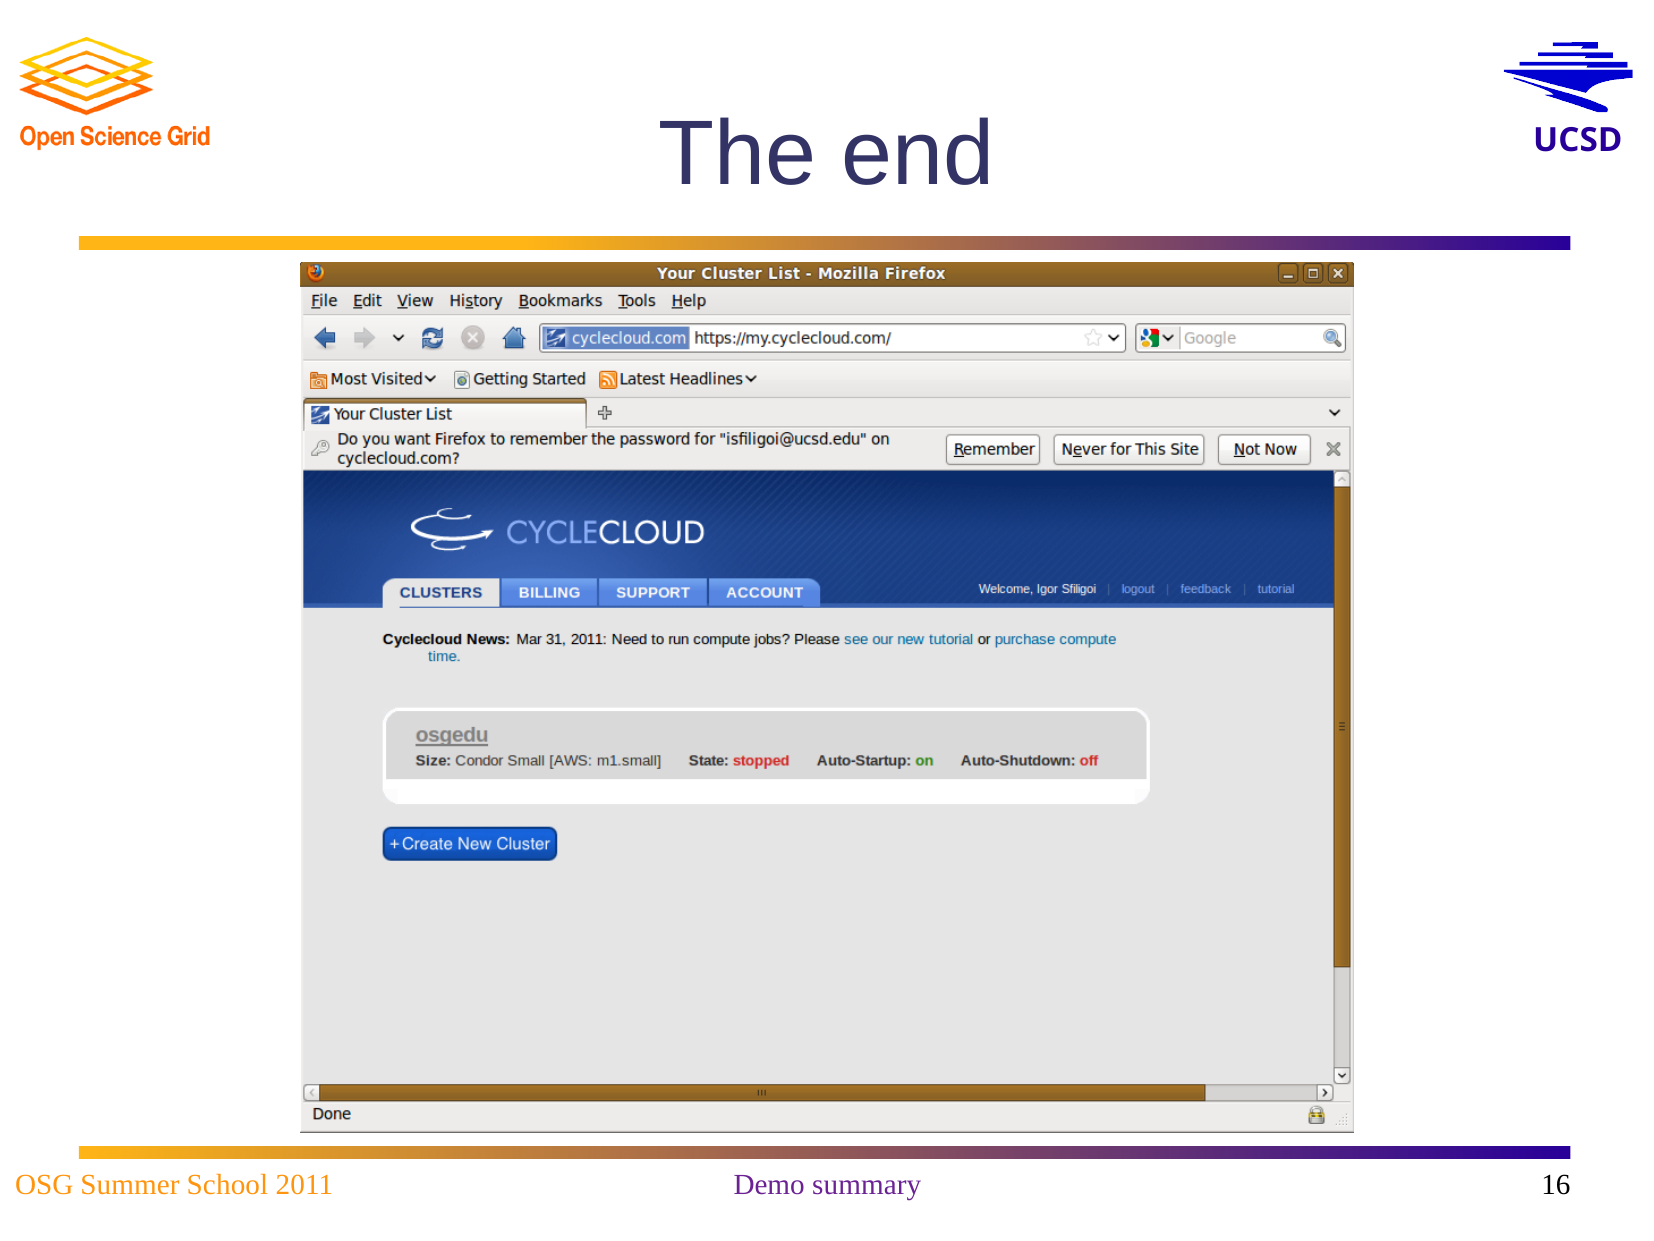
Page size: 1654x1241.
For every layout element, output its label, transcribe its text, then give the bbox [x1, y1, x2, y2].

picture [300, 262, 1354, 1133]
picture [1495, 42, 1637, 118]
picture [0, 14, 229, 167]
title The end [82, 56, 1571, 250]
